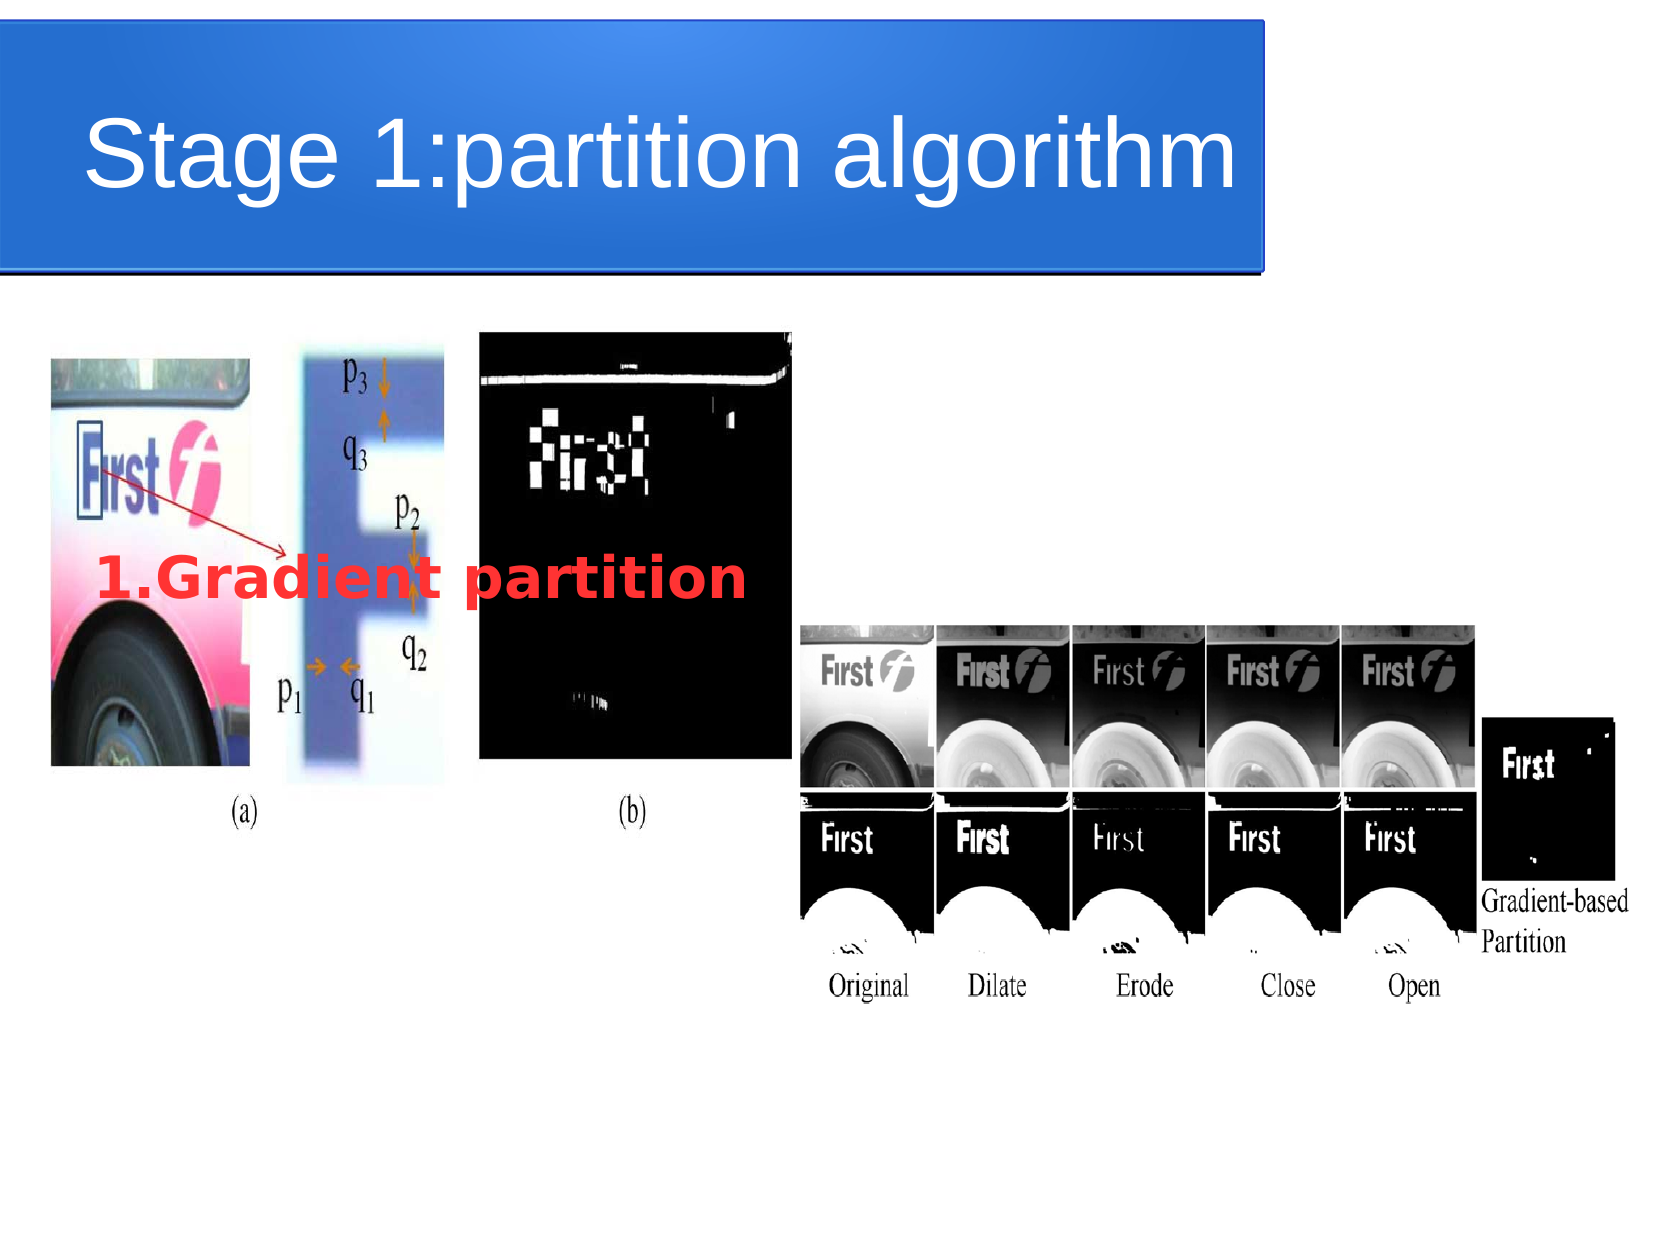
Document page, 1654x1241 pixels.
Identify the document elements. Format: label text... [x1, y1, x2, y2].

title Stage 1:partition algorithm [82, 42, 1250, 264]
picture [800, 625, 1630, 1004]
picture [50, 307, 792, 851]
